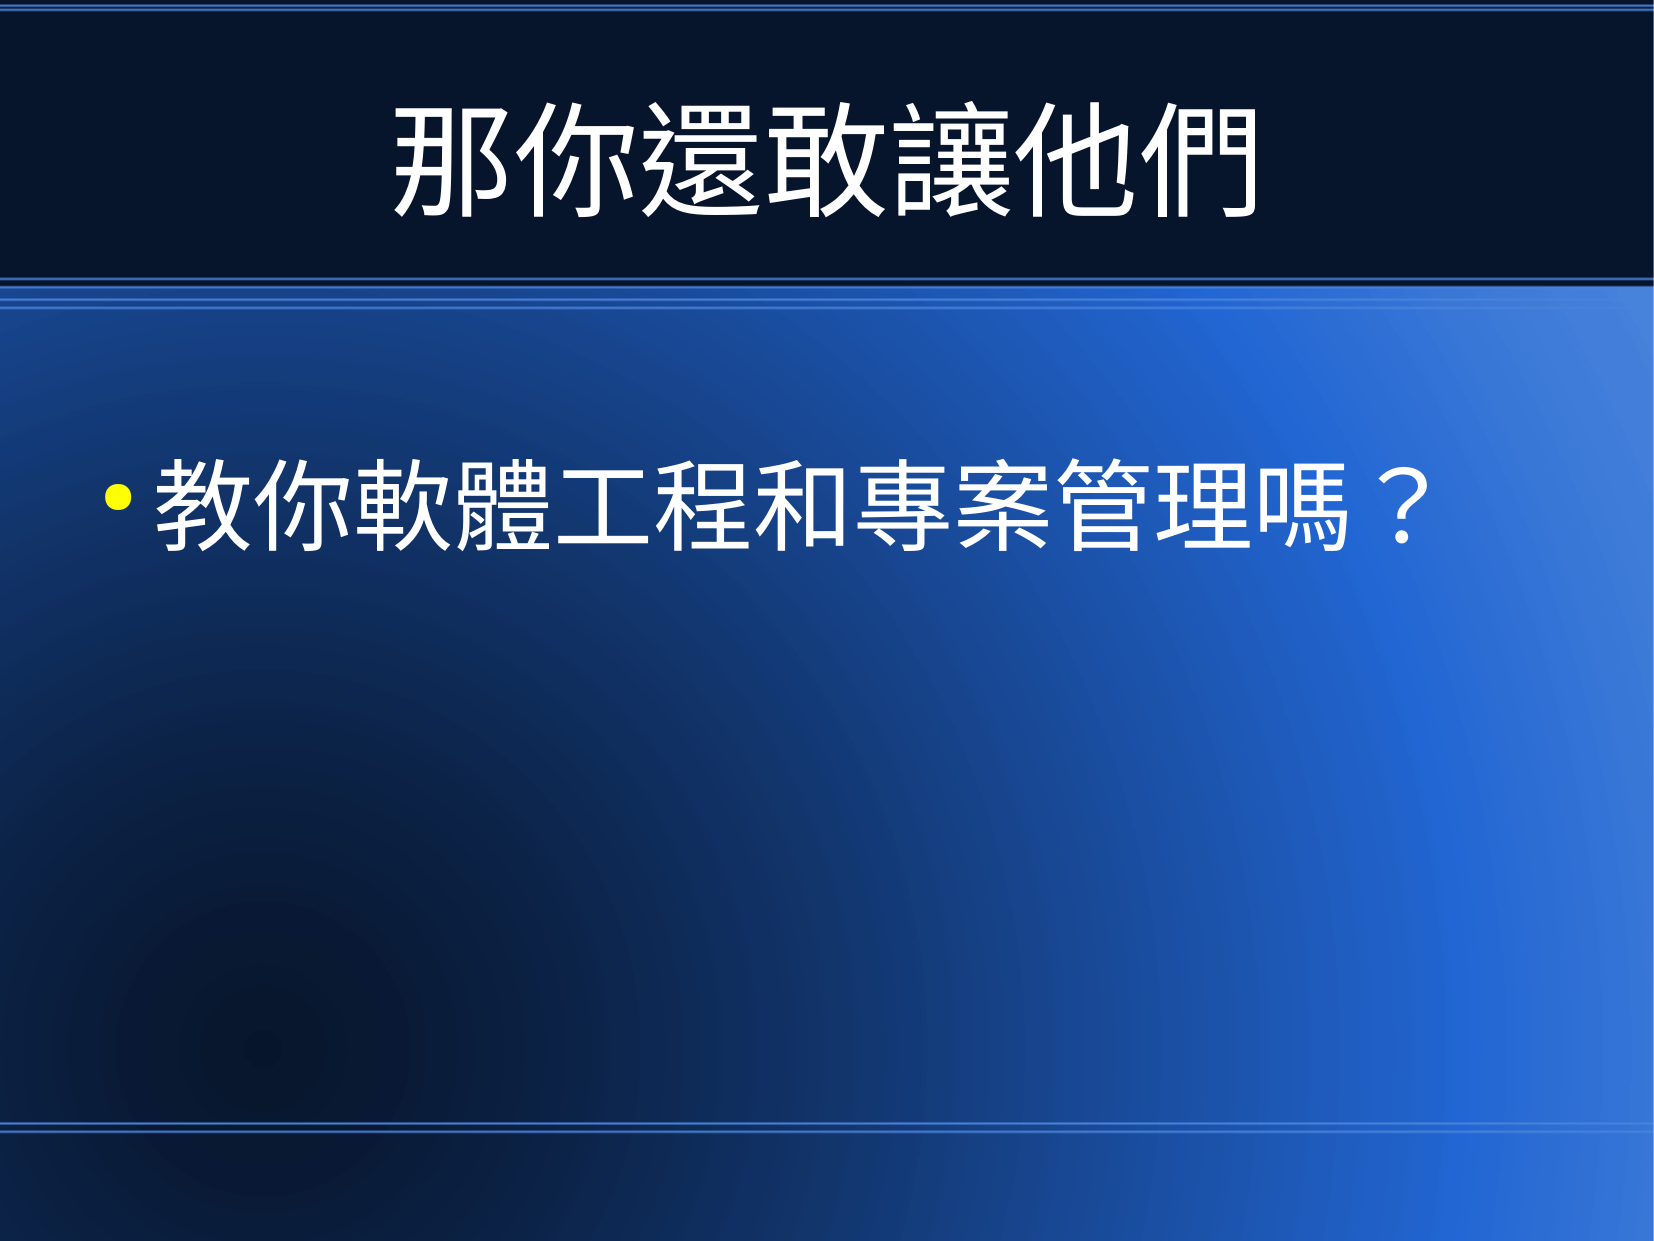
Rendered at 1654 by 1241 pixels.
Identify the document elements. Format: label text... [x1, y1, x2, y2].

title 那你還敢讓他們 [82, 49, 1571, 257]
list 教你軟體工程和專案管理嗎？ [82, 355, 1607, 1241]
picture [0, 0, 1654, 1241]
